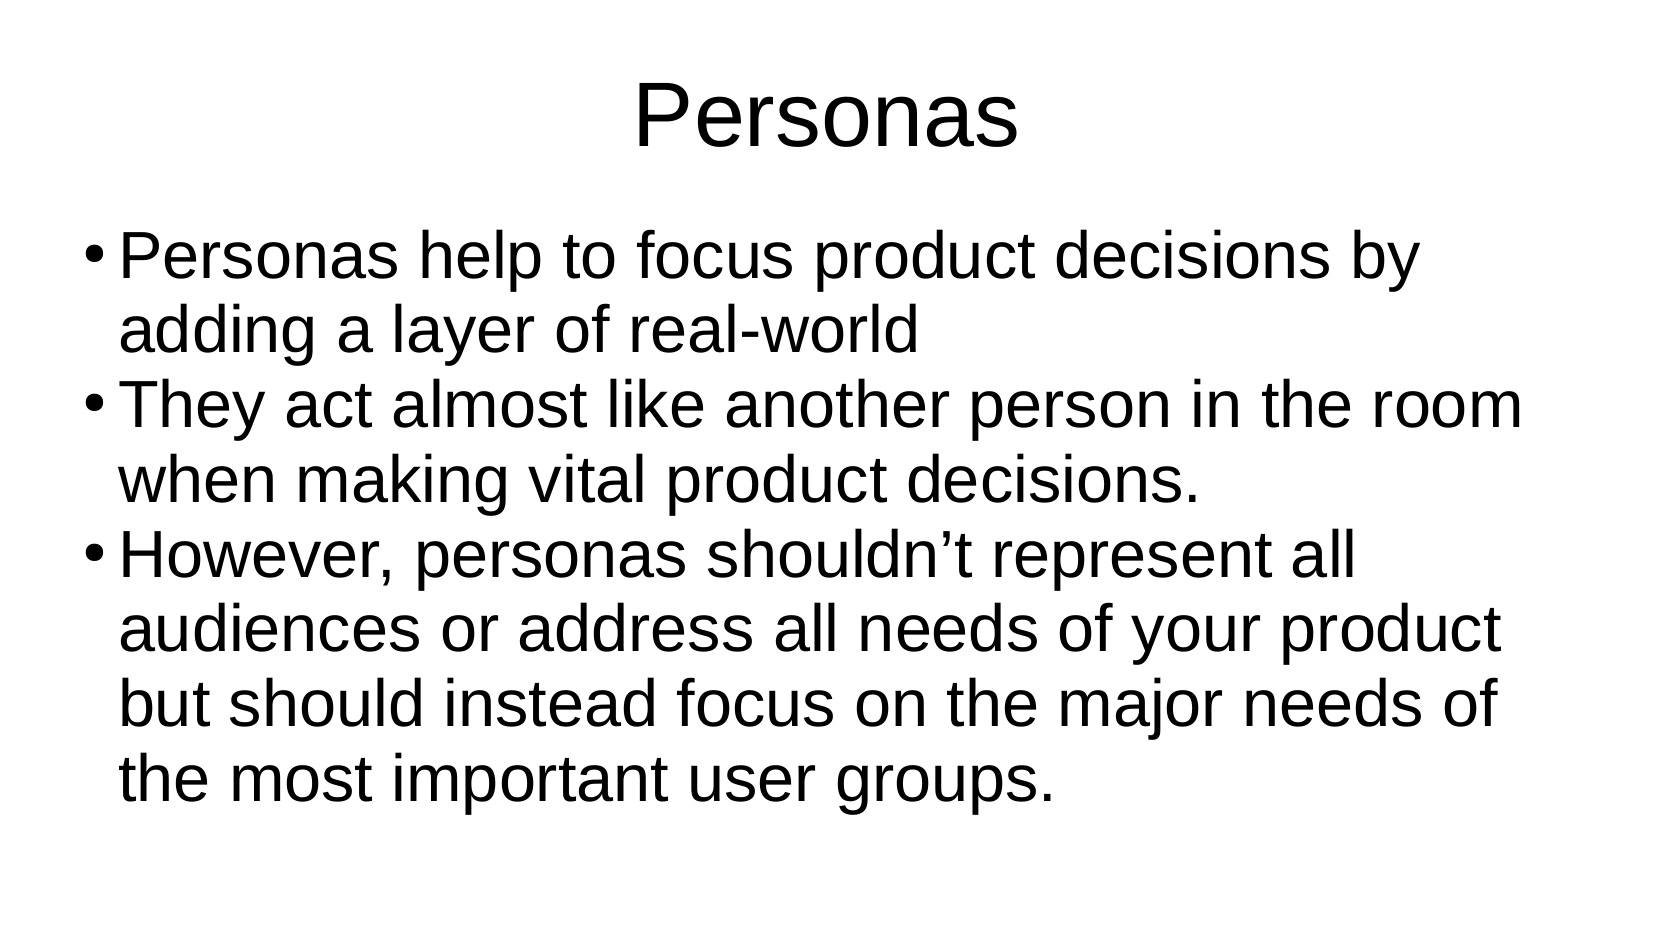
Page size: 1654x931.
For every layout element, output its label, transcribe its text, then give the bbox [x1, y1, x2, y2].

subtitle Personas help to focus product decisions by adding a layer of real-world They act almost like another person in the room when making vital product decisions. However, personas shouldn’t represent all audiences or address all needs of your product but should instead focus on the major needs of the most important user groups. [82, 217, 1571, 816]
title Personas [82, 37, 1571, 193]
